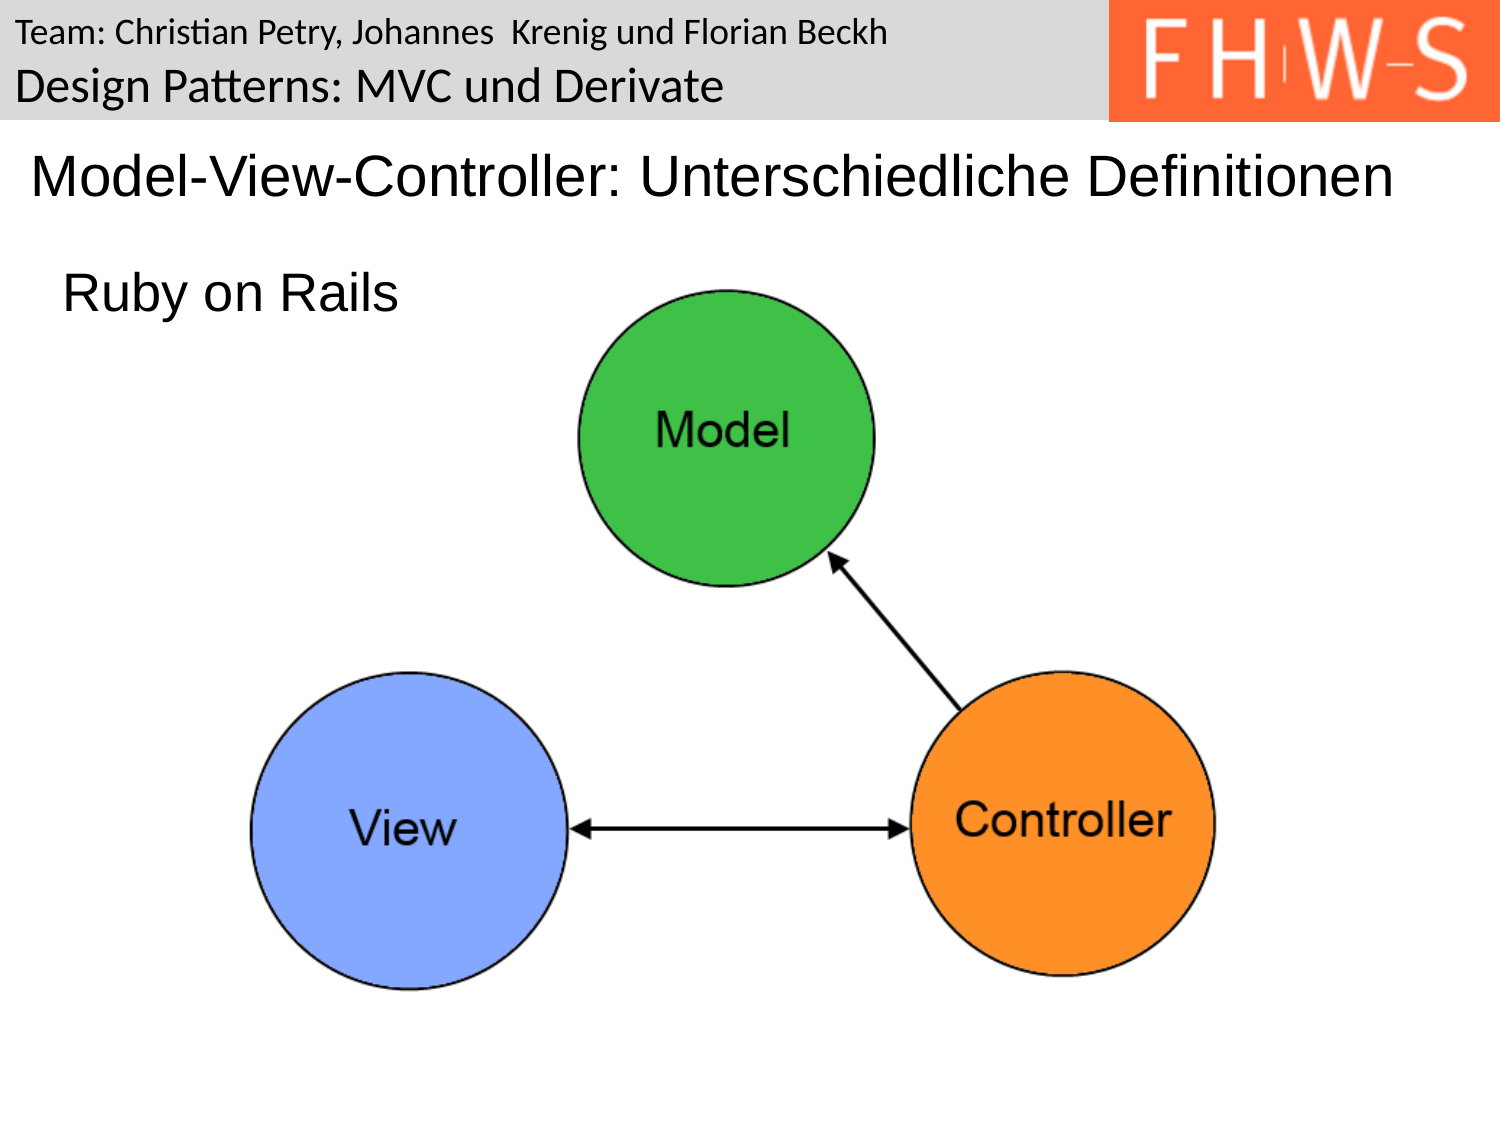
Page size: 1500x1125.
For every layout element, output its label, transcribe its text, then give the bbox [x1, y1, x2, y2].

picture [153, 230, 1312, 1099]
picture [1109, 0, 1500, 122]
text_box Ruby on Rails [47, 255, 520, 331]
text_box Model-View-Controller: Unterschiedliche Definitionen [16, 141, 1441, 206]
